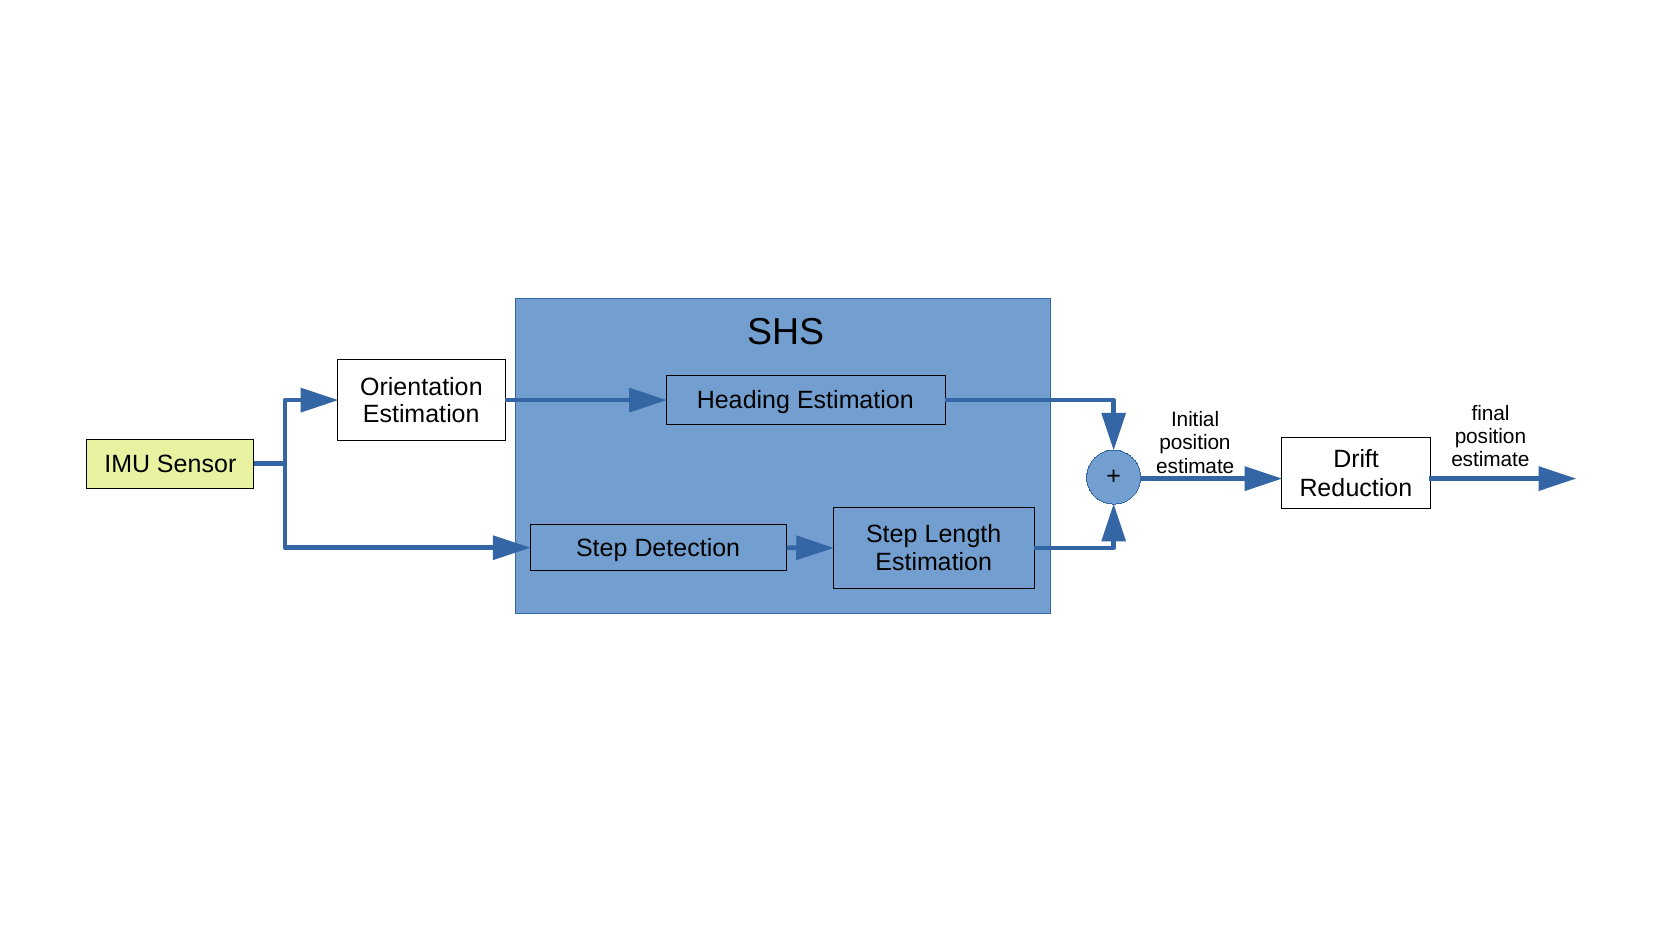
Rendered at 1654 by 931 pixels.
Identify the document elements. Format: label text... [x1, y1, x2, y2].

text_box Initial position estimate [1135, 400, 1256, 486]
text_box Orientation Estimation [337, 359, 506, 441]
text_box [1099, 450, 1128, 454]
text_box + [1086, 454, 1141, 498]
text_box final position estimate [1430, 393, 1551, 479]
text_box [515, 298, 1051, 399]
text_box Step Detection [530, 524, 787, 571]
text_box Heading Estimation [666, 375, 946, 425]
text_box SHS [673, 302, 899, 360]
text_box Drift Reduction [1281, 437, 1431, 509]
text_box [1096, 498, 1131, 505]
text_box [515, 401, 1051, 547]
text_box [515, 549, 1051, 614]
text_box Step Length Estimation [833, 507, 1035, 589]
text_box IMU Sensor [86, 439, 254, 489]
